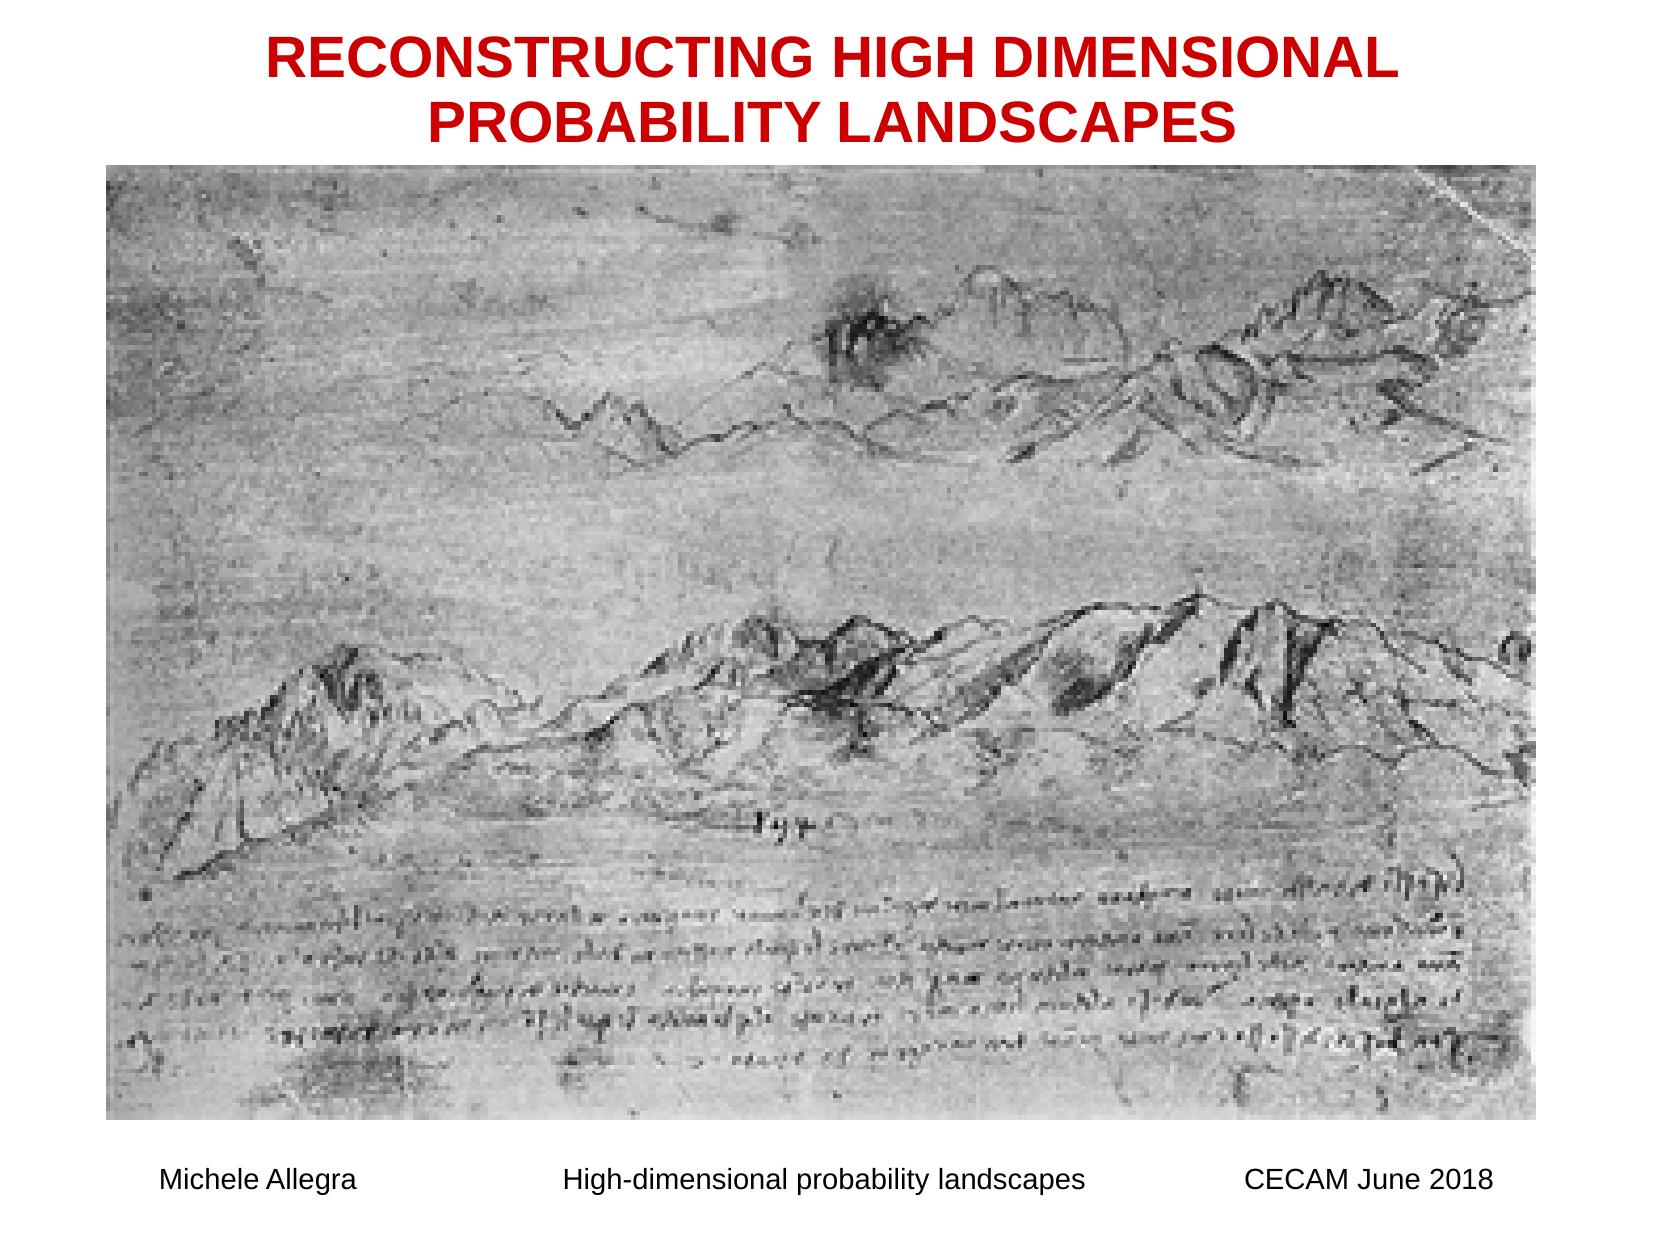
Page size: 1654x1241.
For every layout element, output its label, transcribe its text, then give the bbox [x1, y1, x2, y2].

picture [106, 165, 1536, 1120]
title RECONSTRUCTING HIGH DIMENSIONAL PROBABILITY LANDSCAPES [82, 14, 1583, 165]
title Michele Allegra High-dimensional probability landscapes CECAM June 2018 [82, 1141, 1571, 1217]
